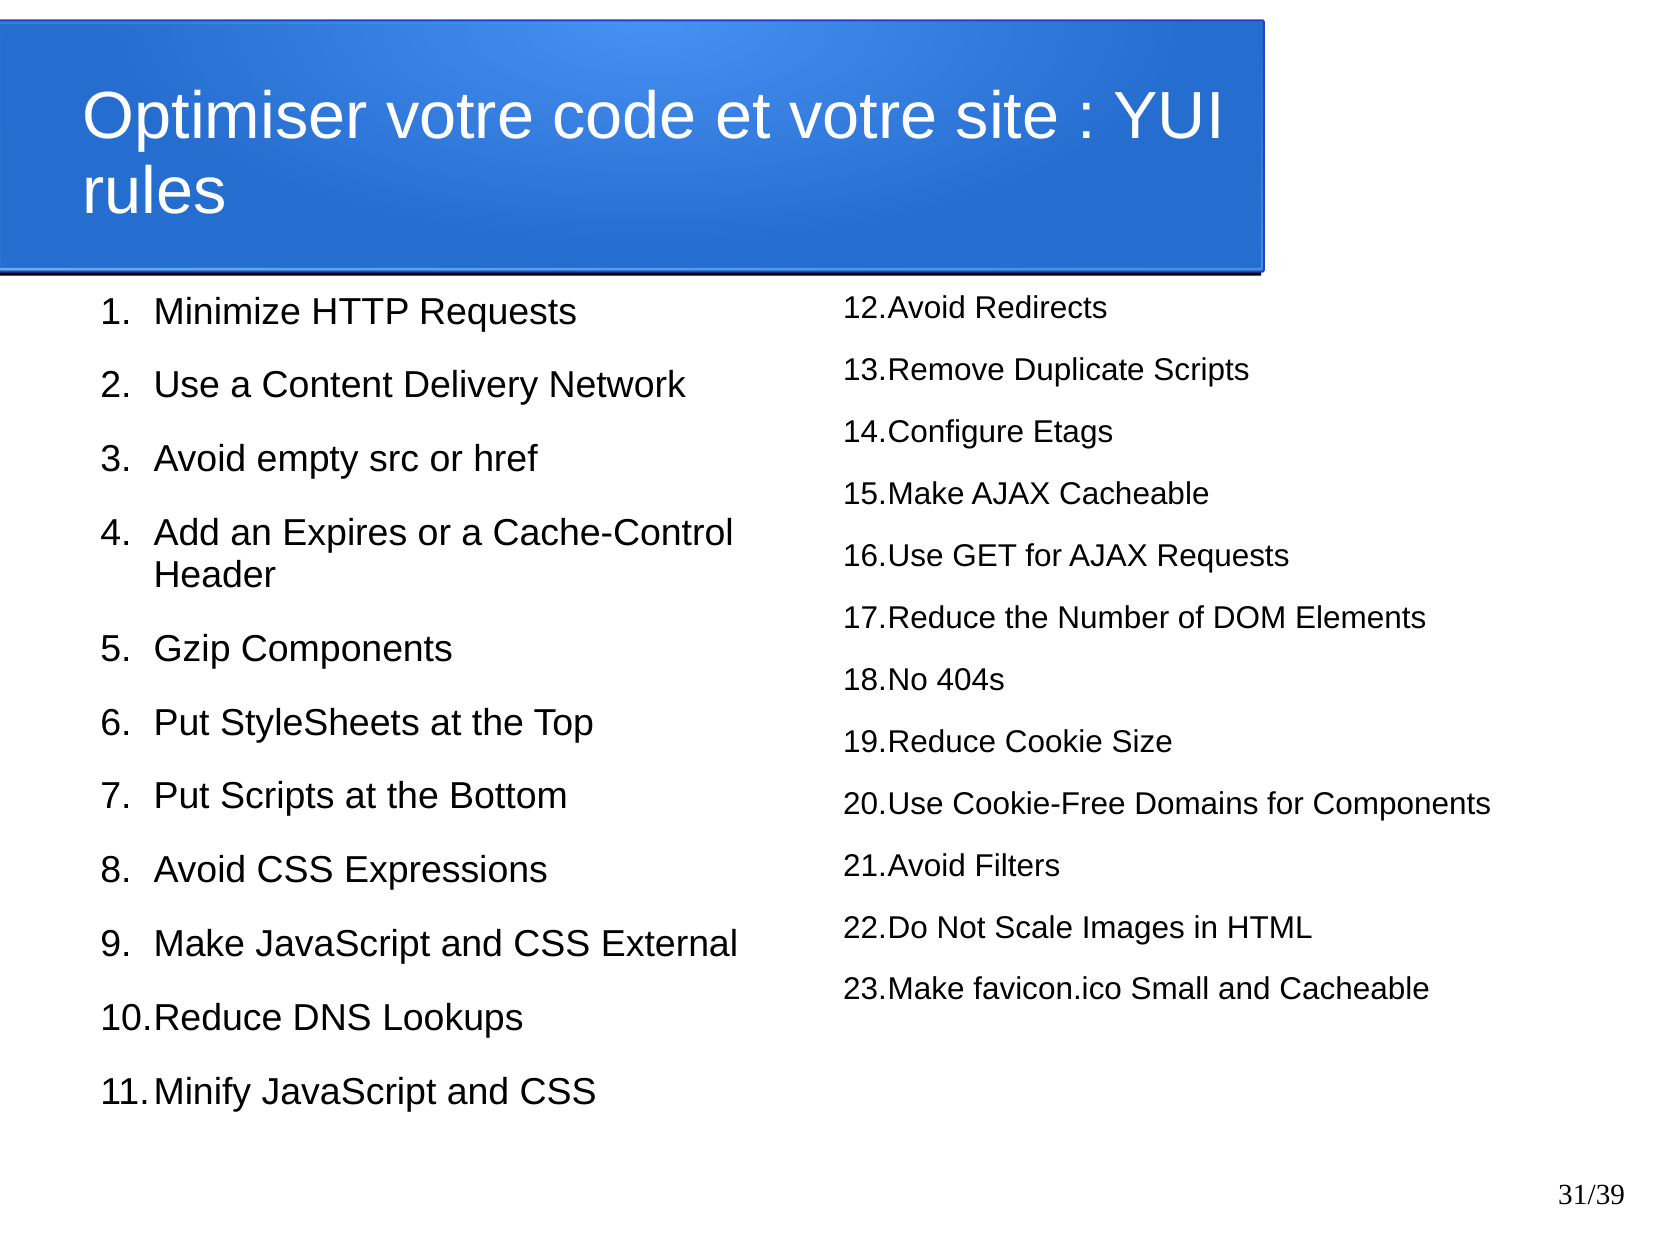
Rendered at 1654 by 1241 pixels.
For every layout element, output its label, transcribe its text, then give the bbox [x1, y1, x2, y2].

list Minimize HTTP Requests Use a Content Delivery Network Avoid empty src or href Add an Expires or a Cache-Control Header Gzip Components Put StyleSheets at the Top Put Scripts at the Bottom Avoid CSS Expressions Make JavaScript and CSS External Reduce DNS Lookups Minify JavaScript and CSS [82, 290, 793, 1113]
title Optimiser votre code et votre site : YUI rules [82, 49, 1250, 257]
list Avoid Redirects Remove Duplicate Scripts Configure Etags Make AJAX Cacheable Use GET for AJAX Requests Reduce the Number of DOM Elements No 404s Reduce Cookie Size Use Cookie-Free Domains for Components Avoid Filters Do Not Scale Images in HTML Make favicon.ico Small and Cacheable [828, 290, 1539, 1010]
